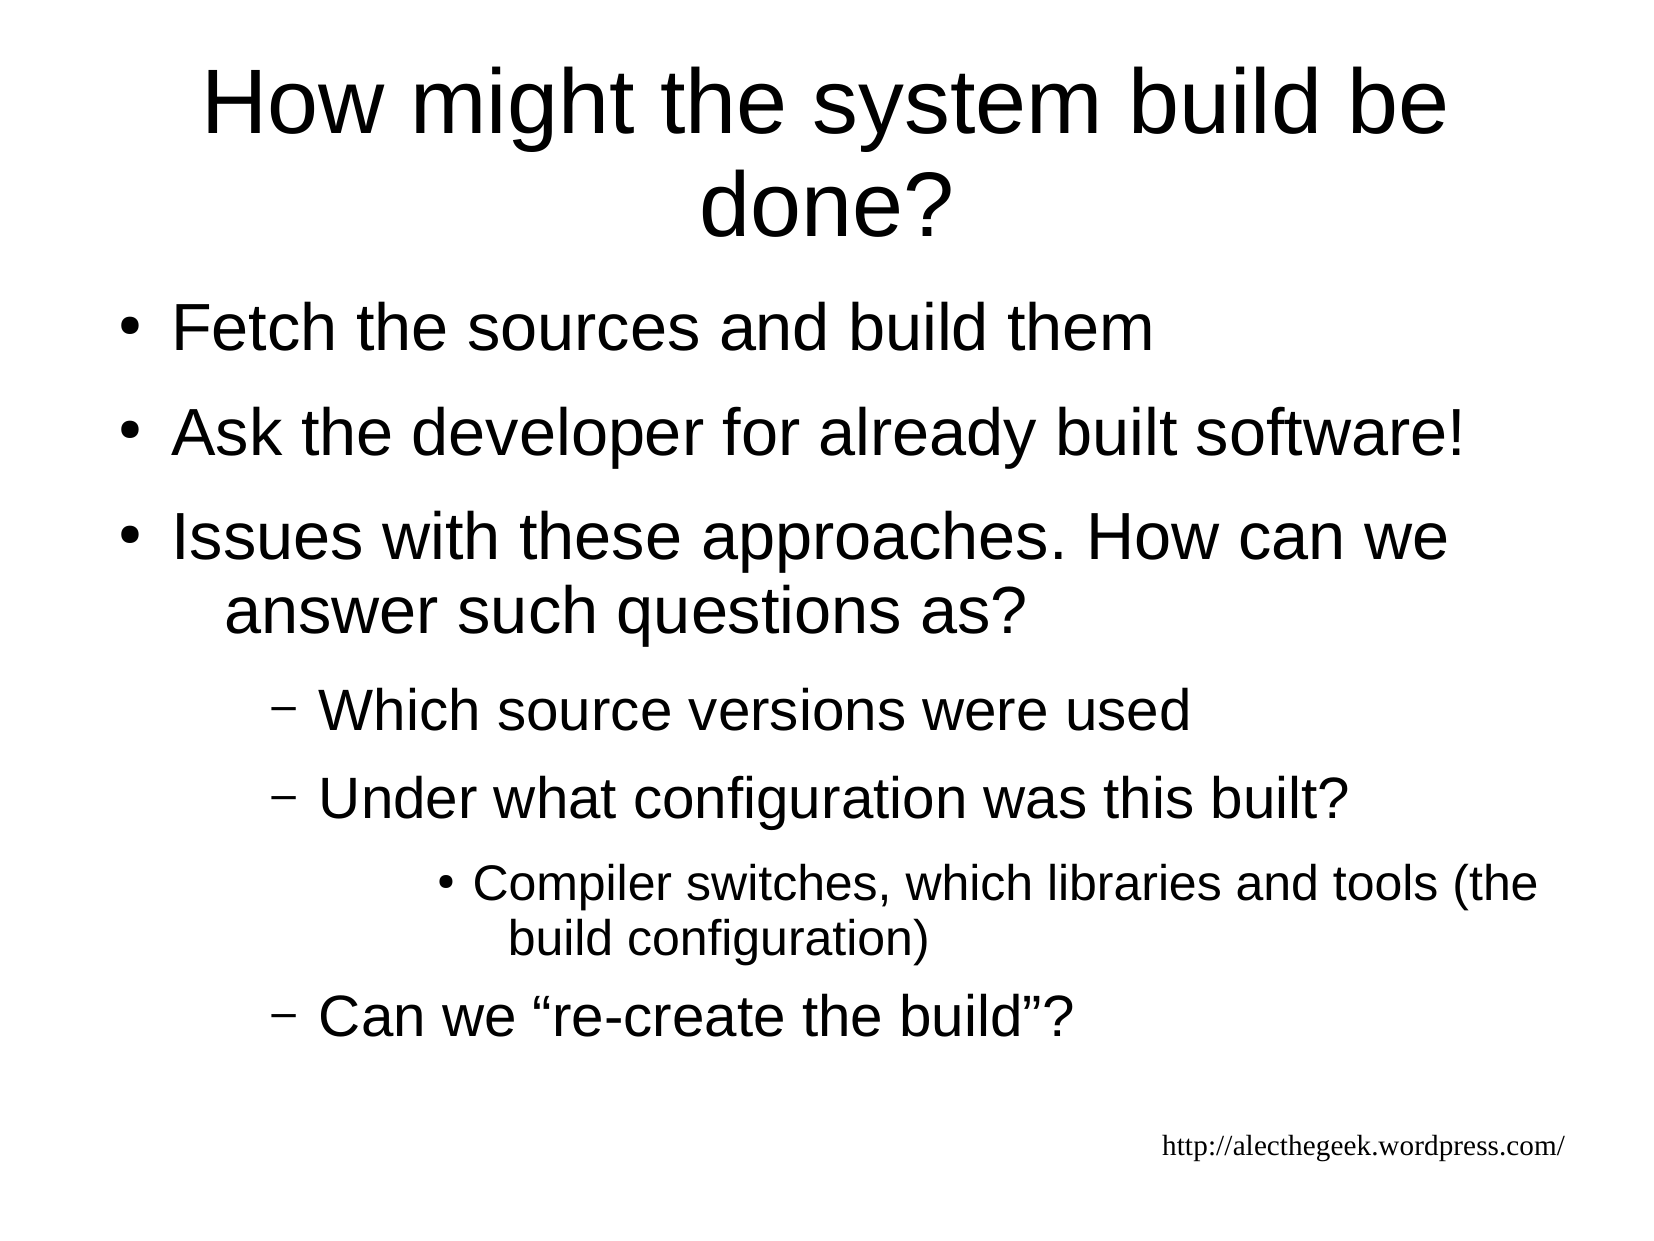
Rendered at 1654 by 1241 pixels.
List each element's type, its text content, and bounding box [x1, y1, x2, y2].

list Fetch the sources and build them Ask the developer for already built software! Issues with these approaches. How can we answer such questions as? Which source versions were used Under what configuration was this built? Compiler switches, which libraries and tools (the build configuration) Can we “re-create the build”? [82, 290, 1571, 1109]
title How might the system build be done? [82, 49, 1571, 257]
